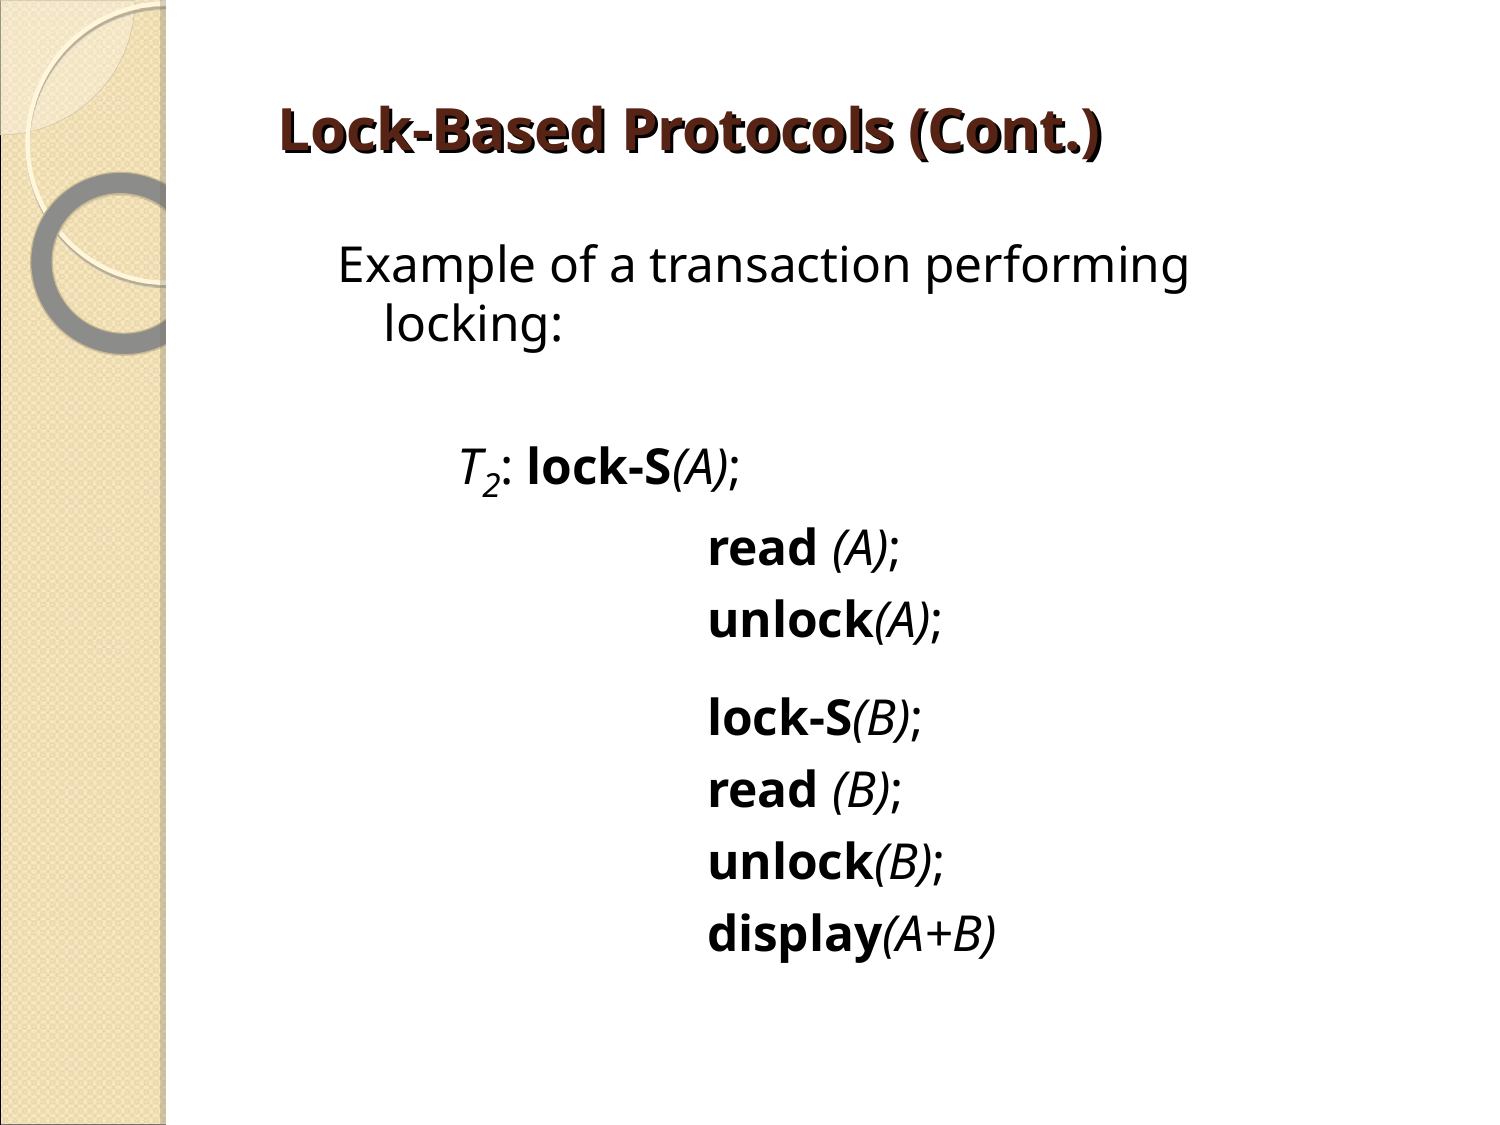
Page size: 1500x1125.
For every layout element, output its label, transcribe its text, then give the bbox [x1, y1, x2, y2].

list Example of a transaction performing locking: T2: lock-S(A); read (A); unlock(A); lock-S(B); read (B); unlock(B); display(A+B) [249, 224, 1349, 976]
title Lock-Based Protocols (Cont.) [262, 75, 1443, 180]
